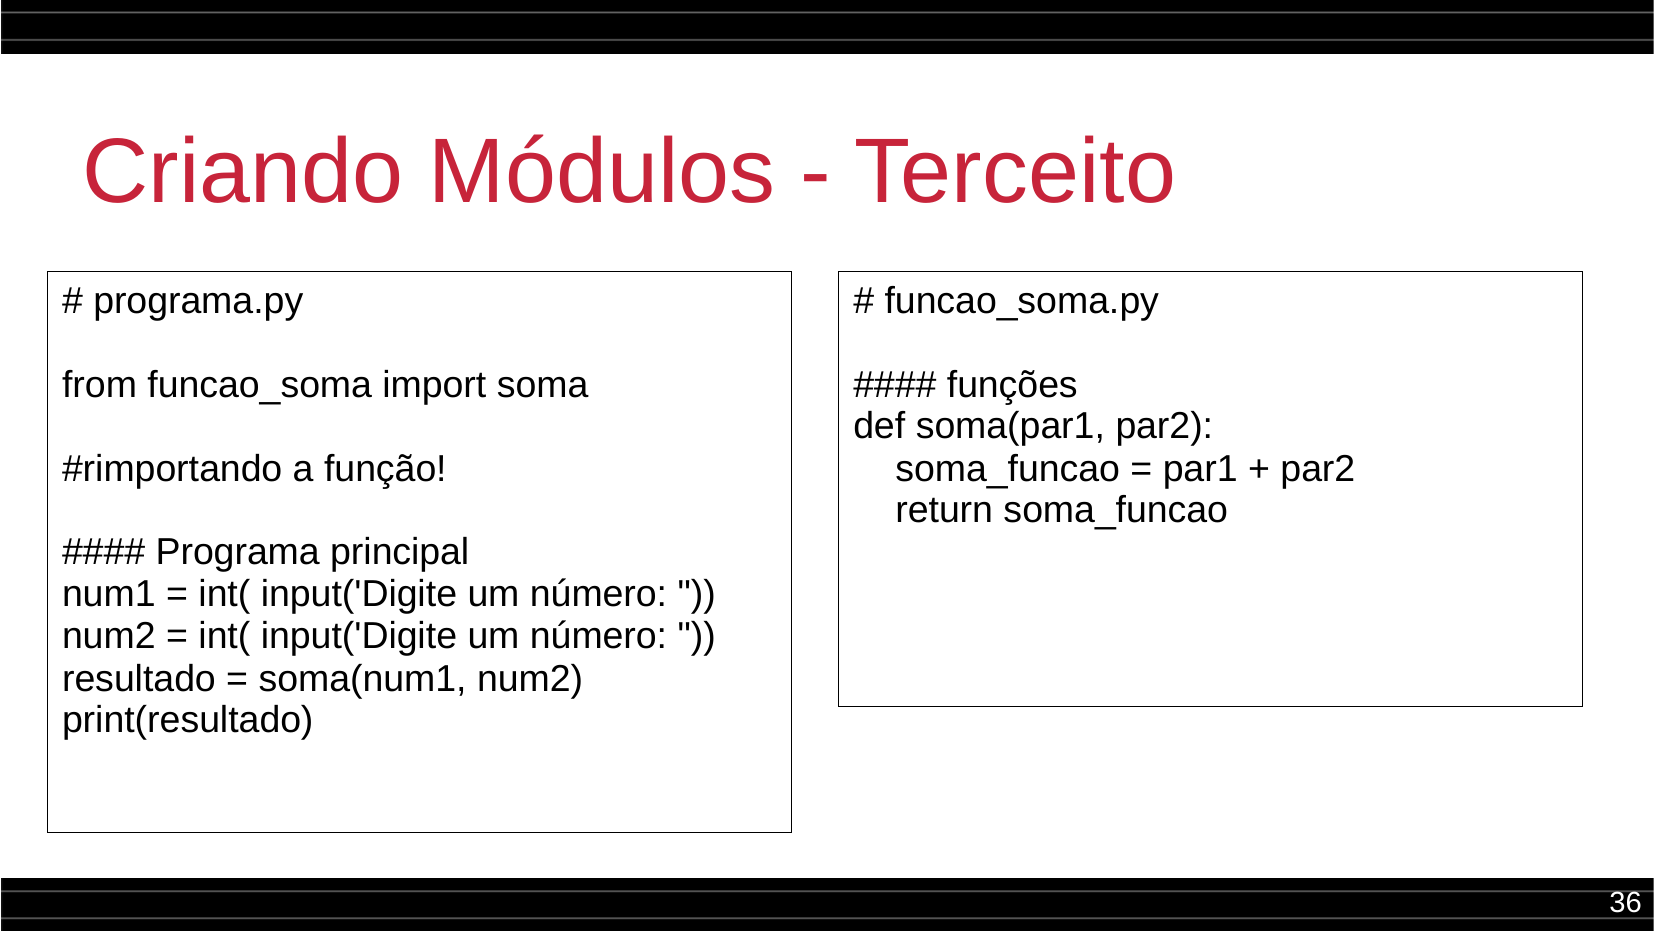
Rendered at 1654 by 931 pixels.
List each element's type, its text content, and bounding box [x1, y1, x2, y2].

text_box # funcao_soma.py #### funções def soma(par1, par2): soma_funcao = par1 + par2 return soma_funcao [838, 271, 1583, 707]
picture [1, 0, 1654, 54]
text_box # programa.py from funcao_soma import soma #rimportando a função! #### Programa principal num1 = int( input('Digite um número: ")) num2 = int( input('Digite um número: ")) resultado = soma(num1, num2) print(resultado) [47, 271, 792, 833]
picture [1, 878, 1654, 931]
title Criando Módulos - Terceito [82, 92, 1571, 249]
